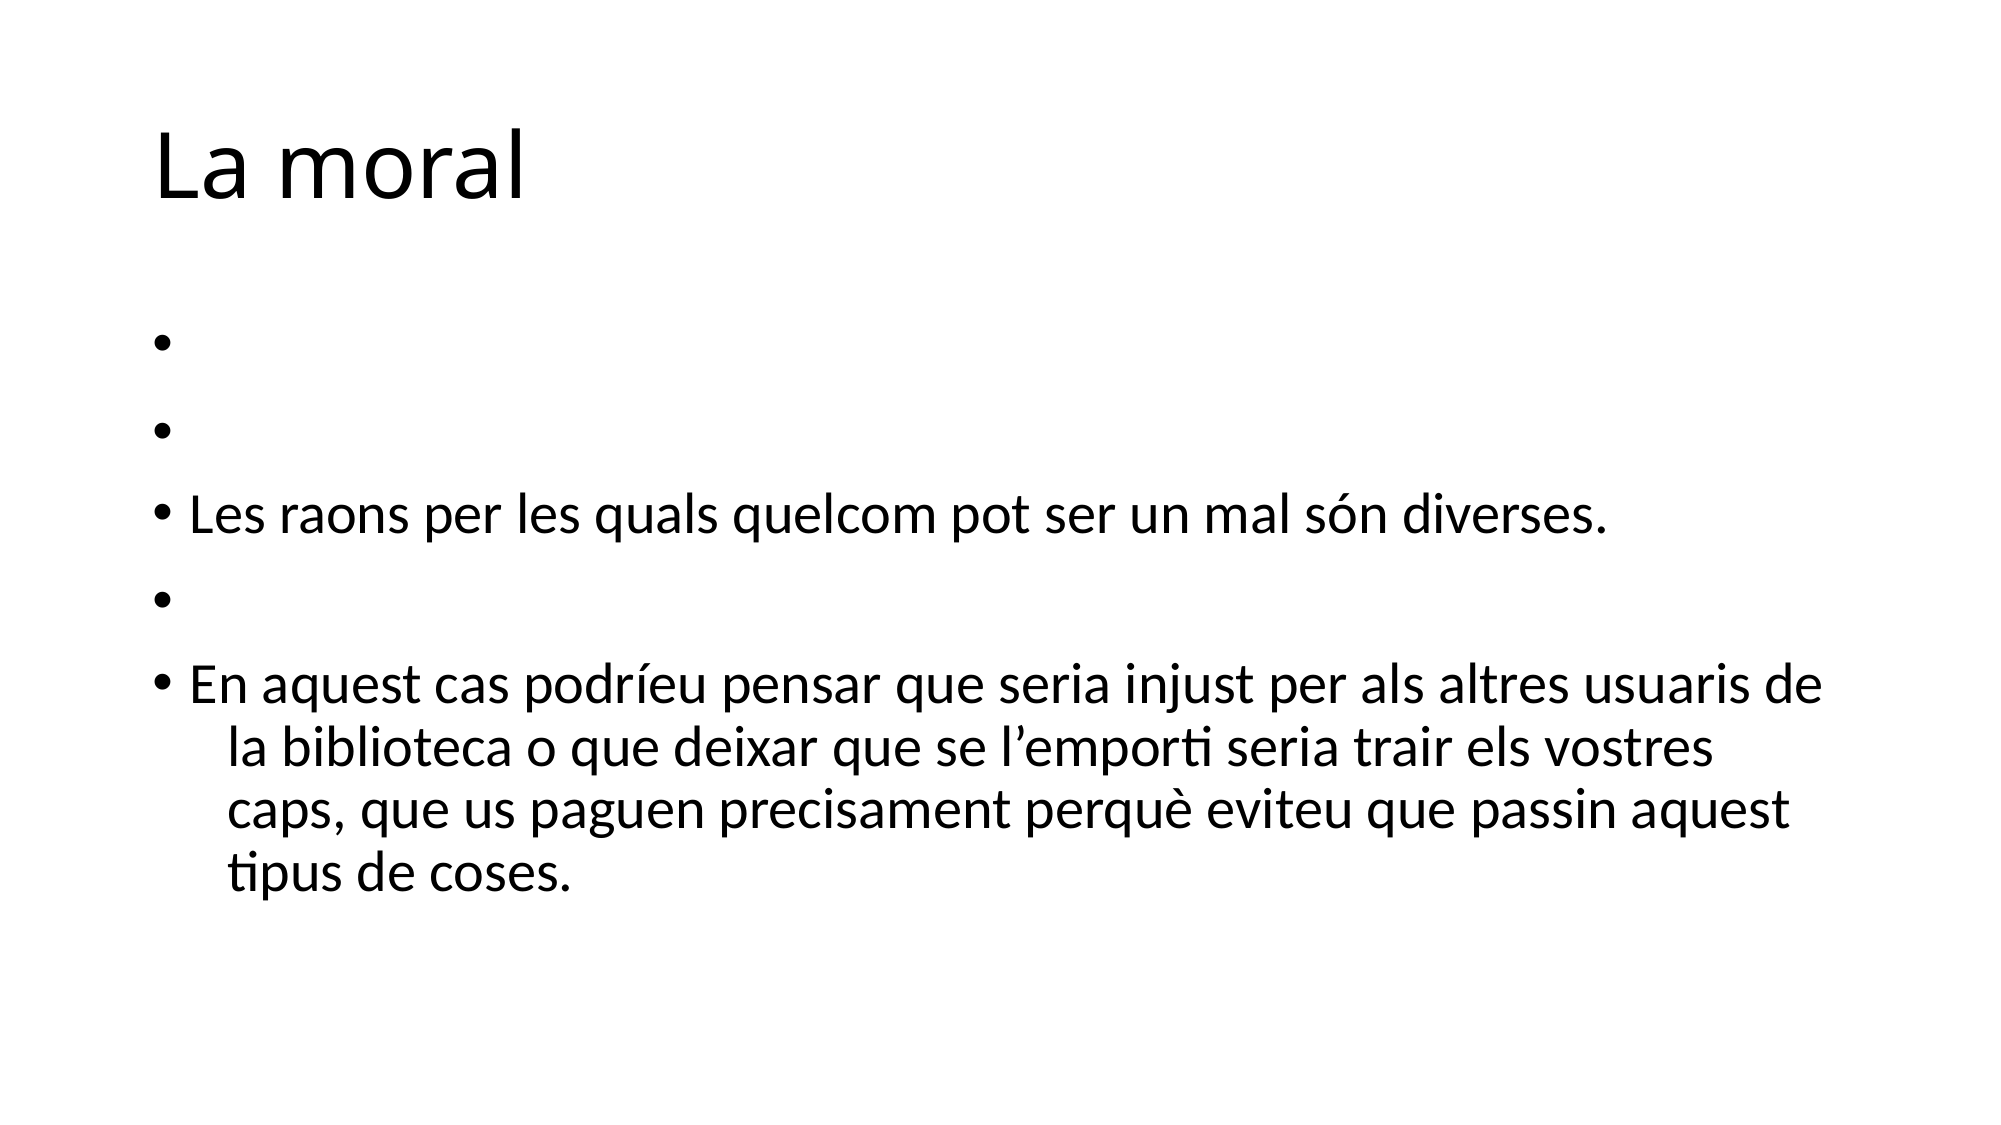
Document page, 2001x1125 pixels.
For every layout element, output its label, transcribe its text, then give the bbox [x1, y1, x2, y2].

title La moral [137, 59, 1863, 278]
list Les raons per les quals quelcom pot ser un mal són diverses. En aquest cas podríeu pensar que seria injust per als altres usuaris de la biblioteca o que deixar que se l’emporti seria trair els vostres caps, que us paguen precisament perquè eviteu que passin aquest tipus de coses. [137, 299, 1863, 1014]
